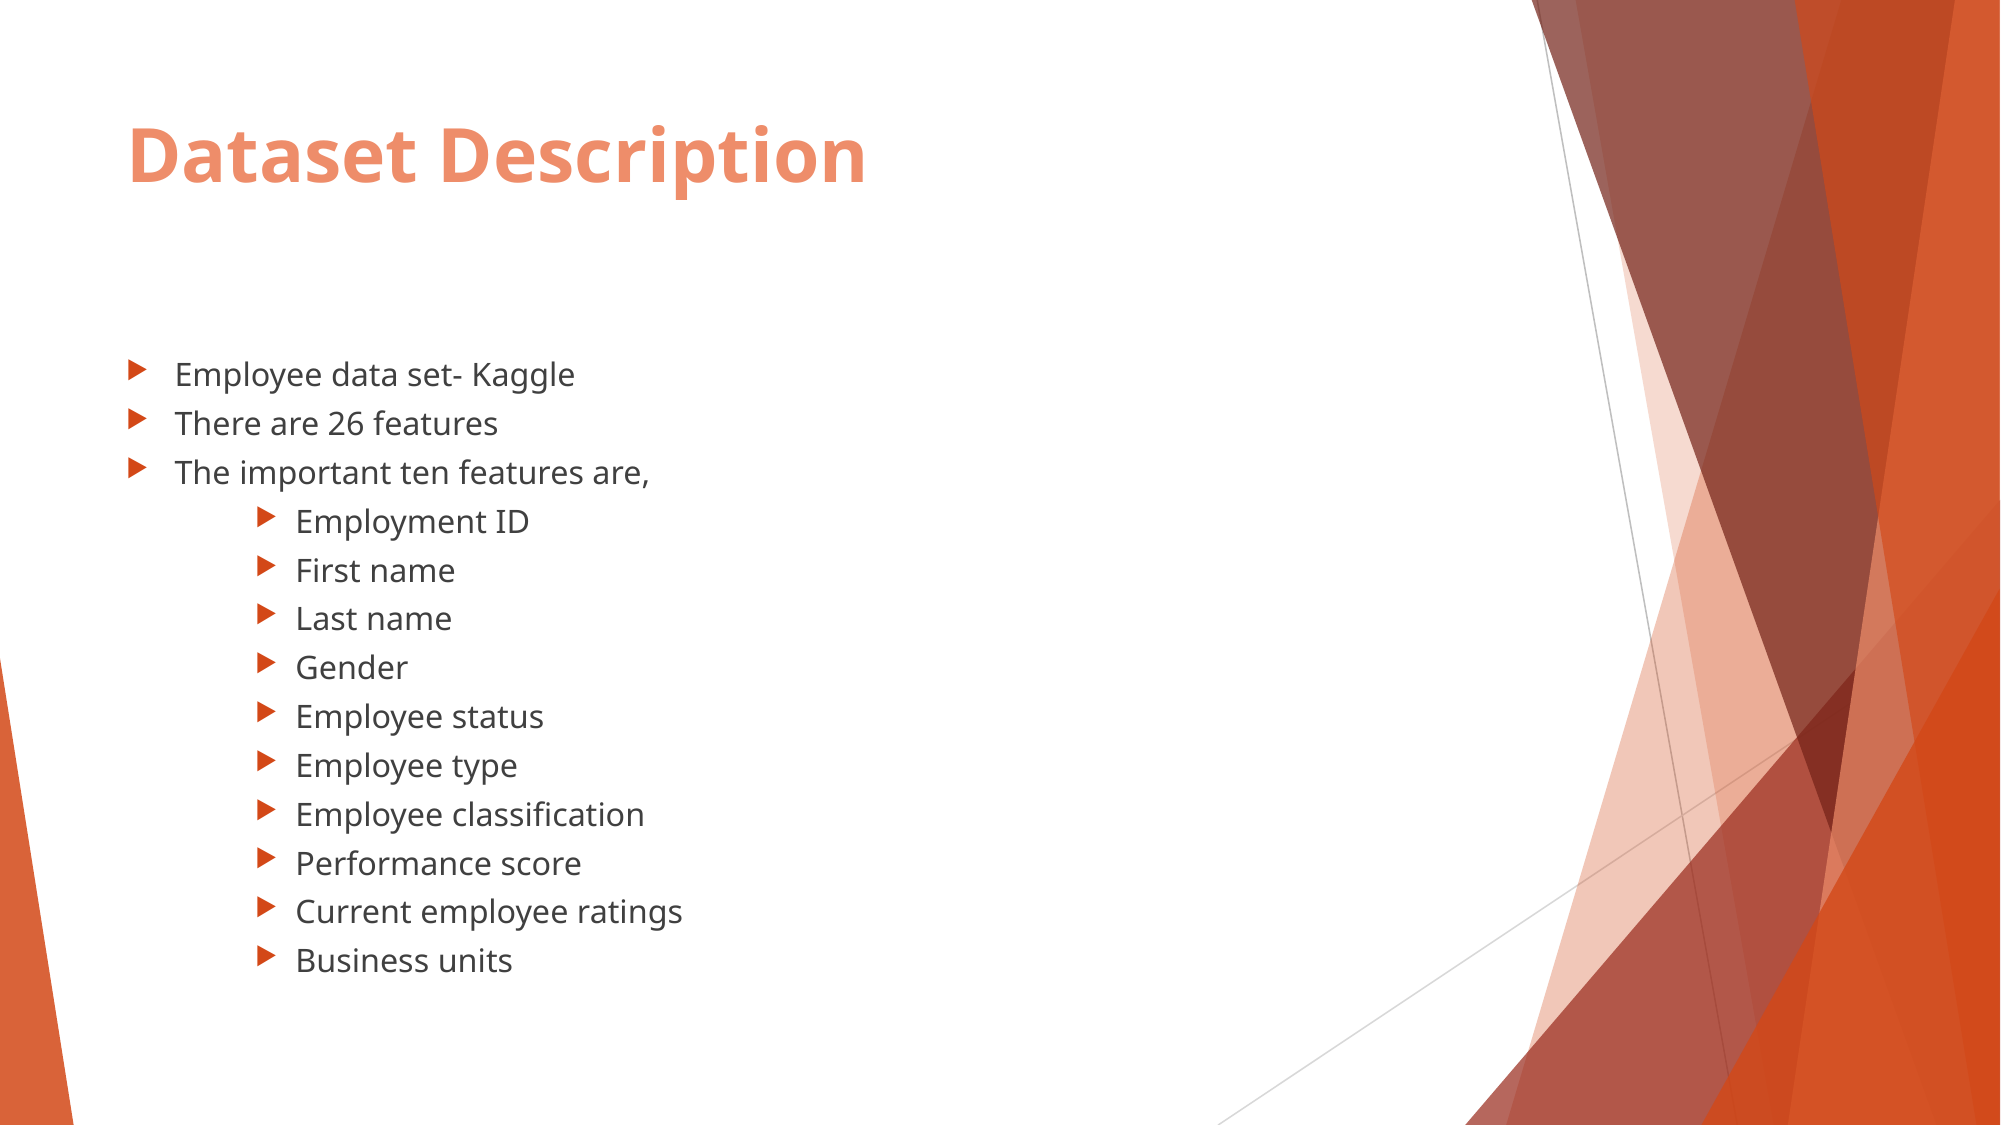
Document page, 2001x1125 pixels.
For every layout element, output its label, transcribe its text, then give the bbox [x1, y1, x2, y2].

list Employee data set- Kaggle There are 26 features The important ten features are, Employment ID First name Last name Gender Employee status Employee type Employee classification Performance score Current employee ratings Business units [111, 249, 1522, 992]
title Dataset Description [111, 99, 1522, 249]
